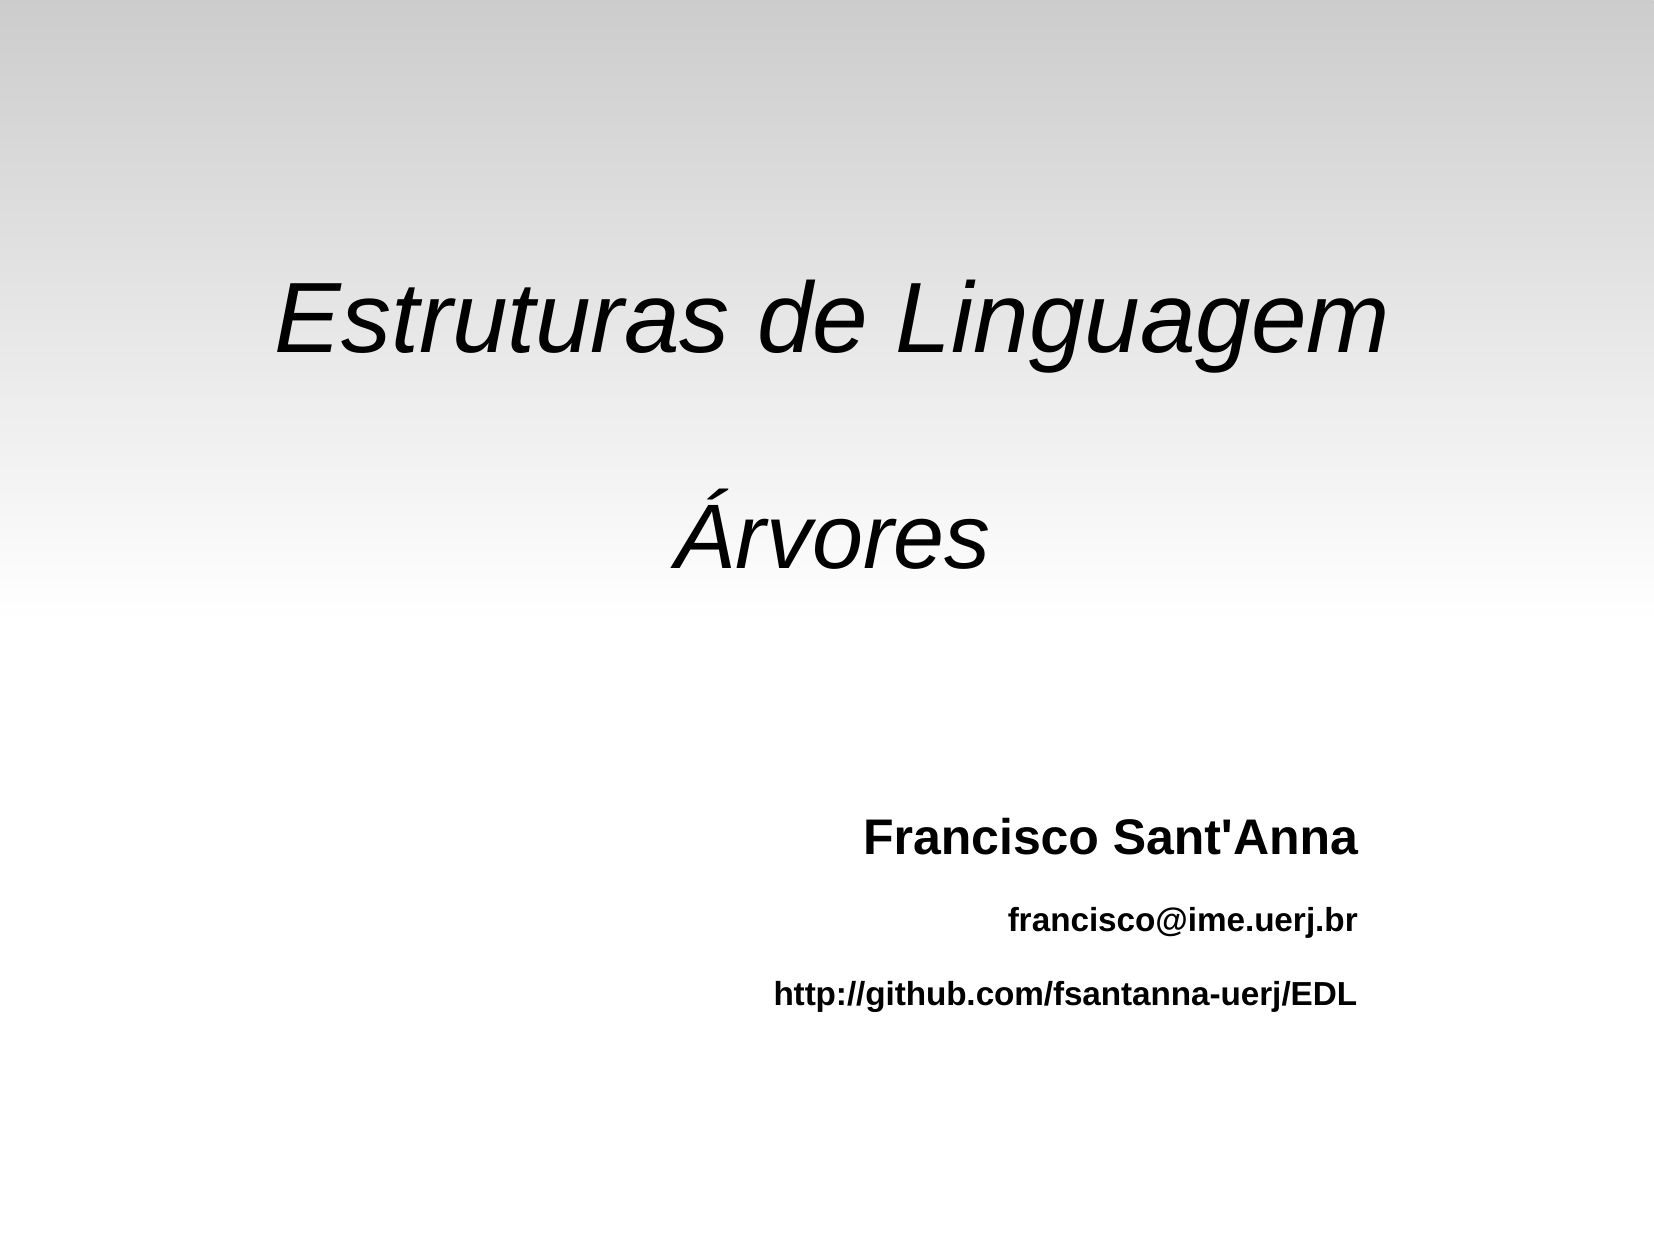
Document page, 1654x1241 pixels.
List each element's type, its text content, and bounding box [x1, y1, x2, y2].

subtitle Estruturas de Linguagem Árvores [88, 257, 1577, 593]
text_box Francisco Sant'Anna francisco@ime.uerj.br http://github.com/fsantanna-uerj/EDL [758, 801, 1373, 1023]
